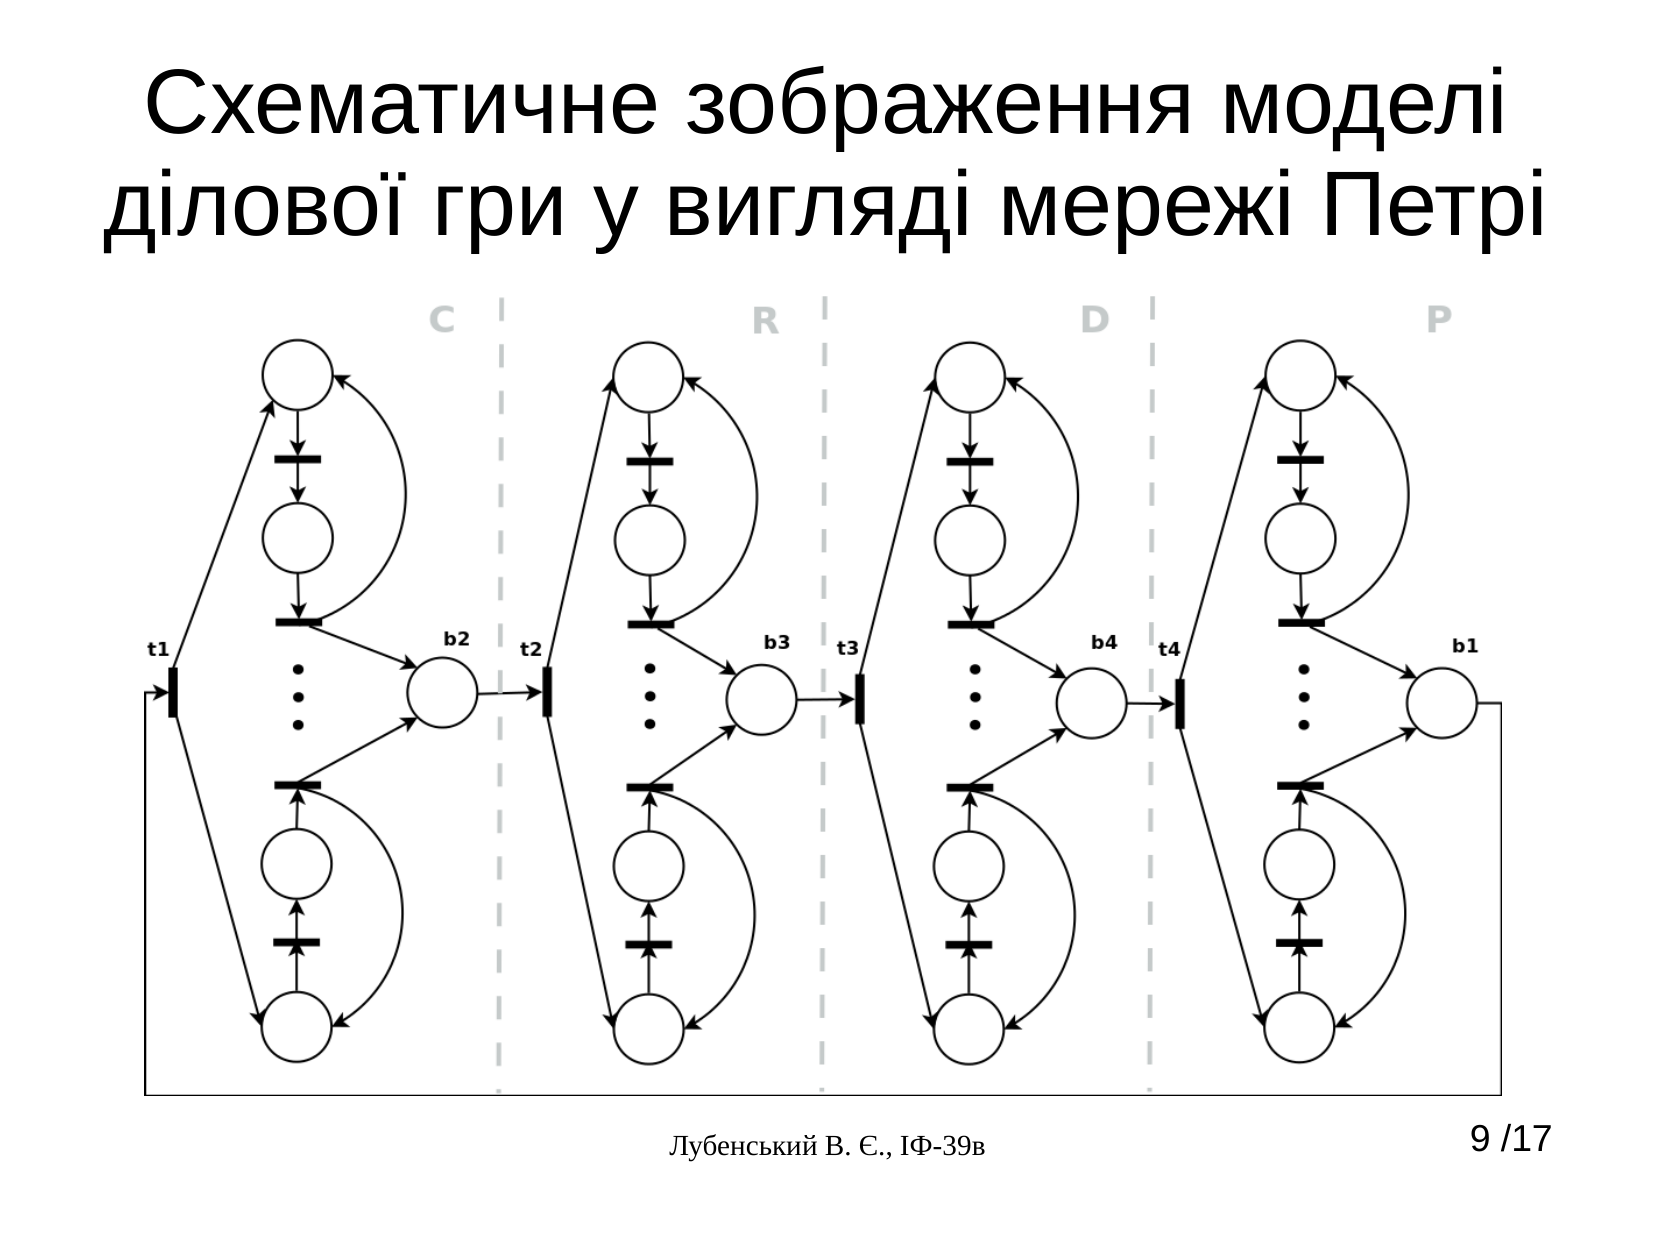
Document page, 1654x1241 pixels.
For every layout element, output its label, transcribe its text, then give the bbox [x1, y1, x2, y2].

text_box <number> / [1455, 1110, 1496, 1181]
picture [144, 294, 1502, 1096]
title Схематичне зображення моделі ділової гри у вигляді мережі Петрі [82, 49, 1571, 257]
text_box 17 [1496, 1110, 1654, 1181]
